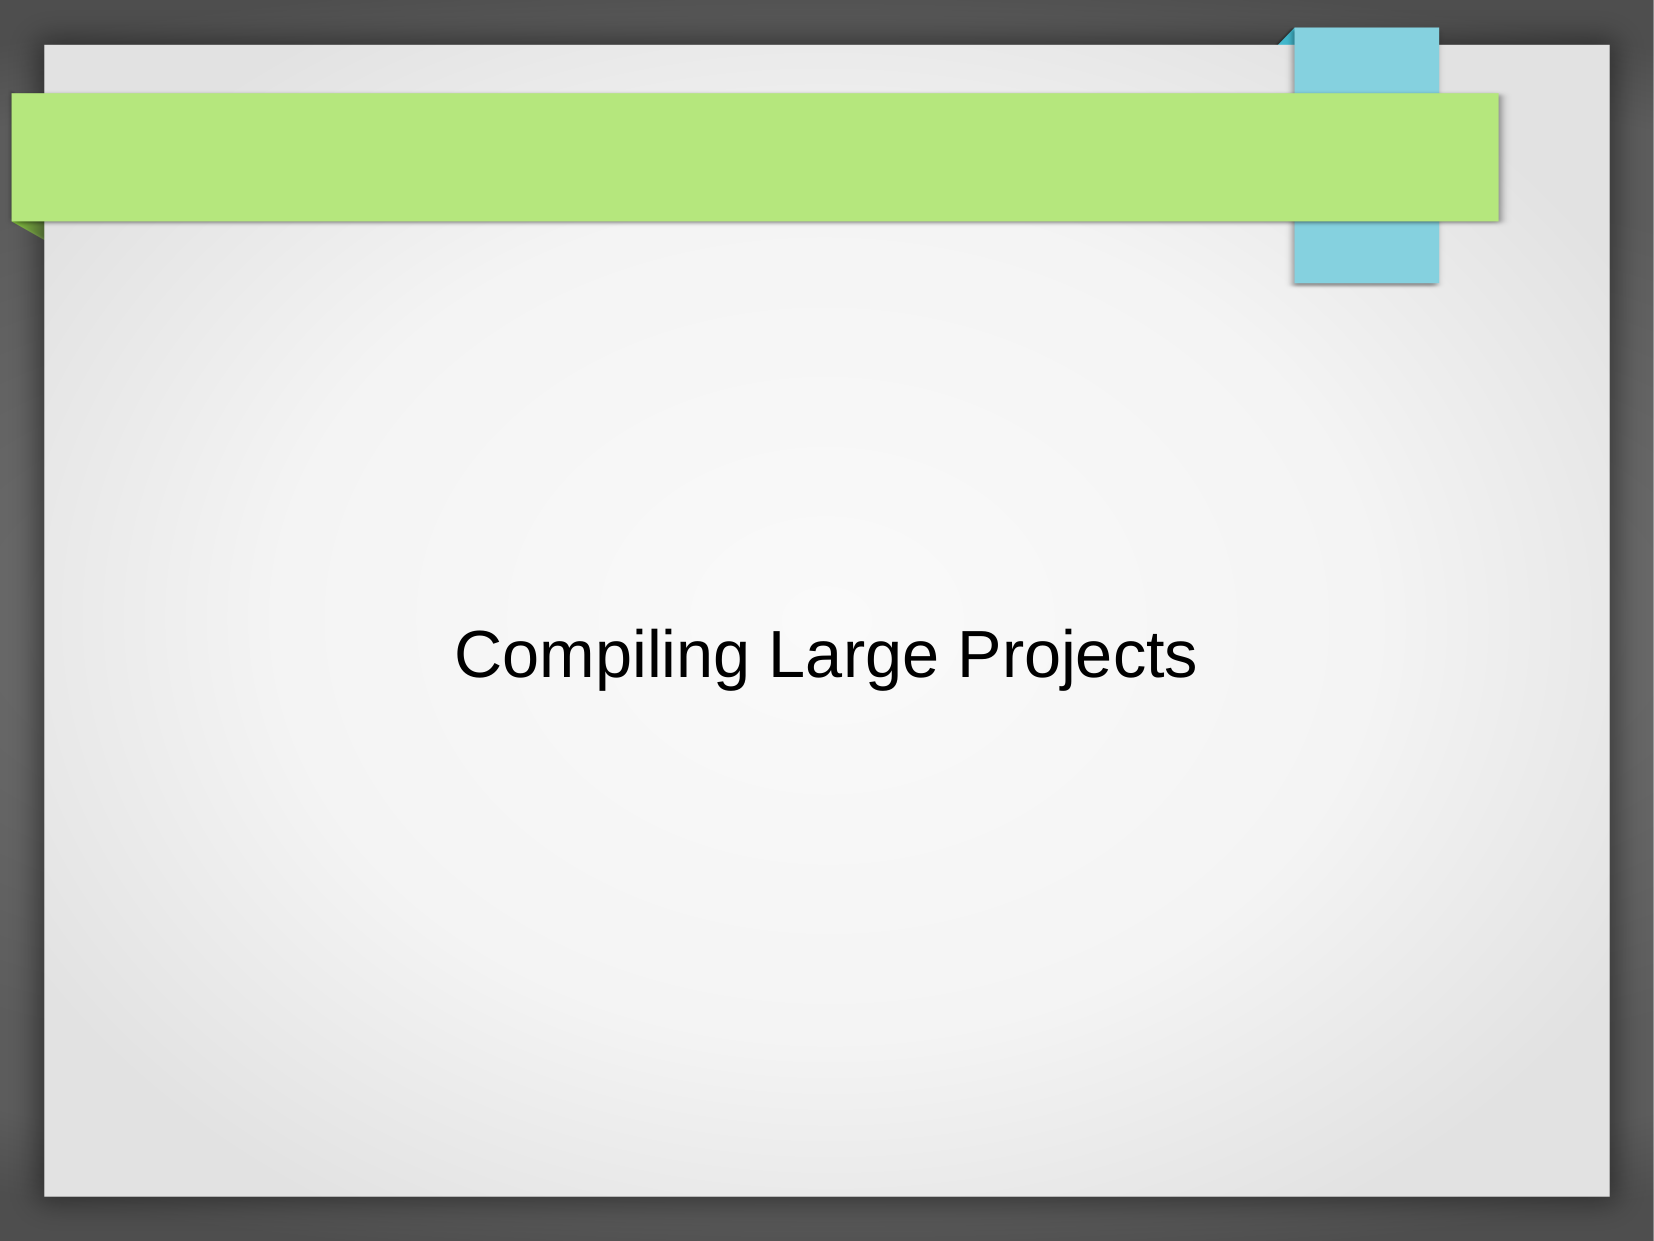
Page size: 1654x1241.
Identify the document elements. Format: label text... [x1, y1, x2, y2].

picture [0, 0, 1654, 1241]
subtitle Compiling Large Projects [82, 295, 1571, 1015]
